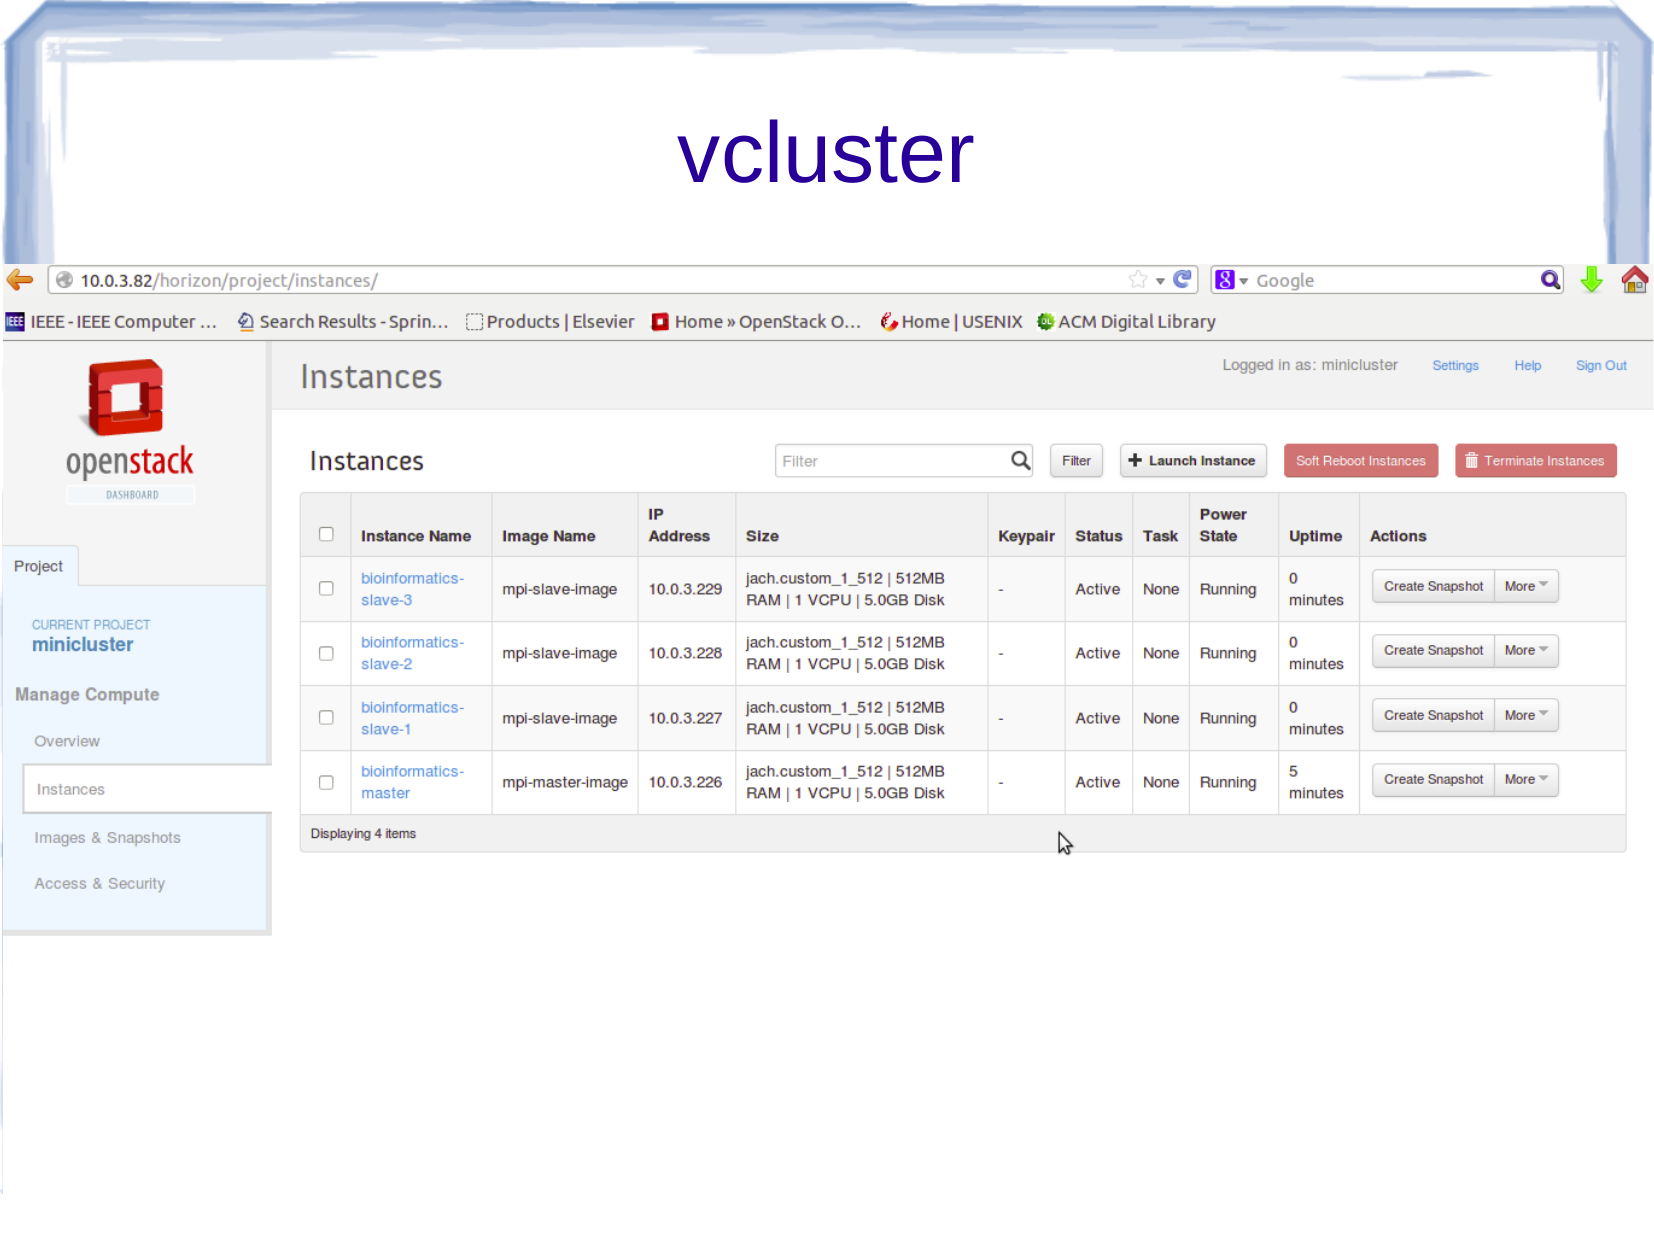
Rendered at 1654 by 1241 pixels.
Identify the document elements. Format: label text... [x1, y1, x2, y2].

title vcluster [82, 49, 1571, 257]
picture [0, 0, 1654, 1241]
